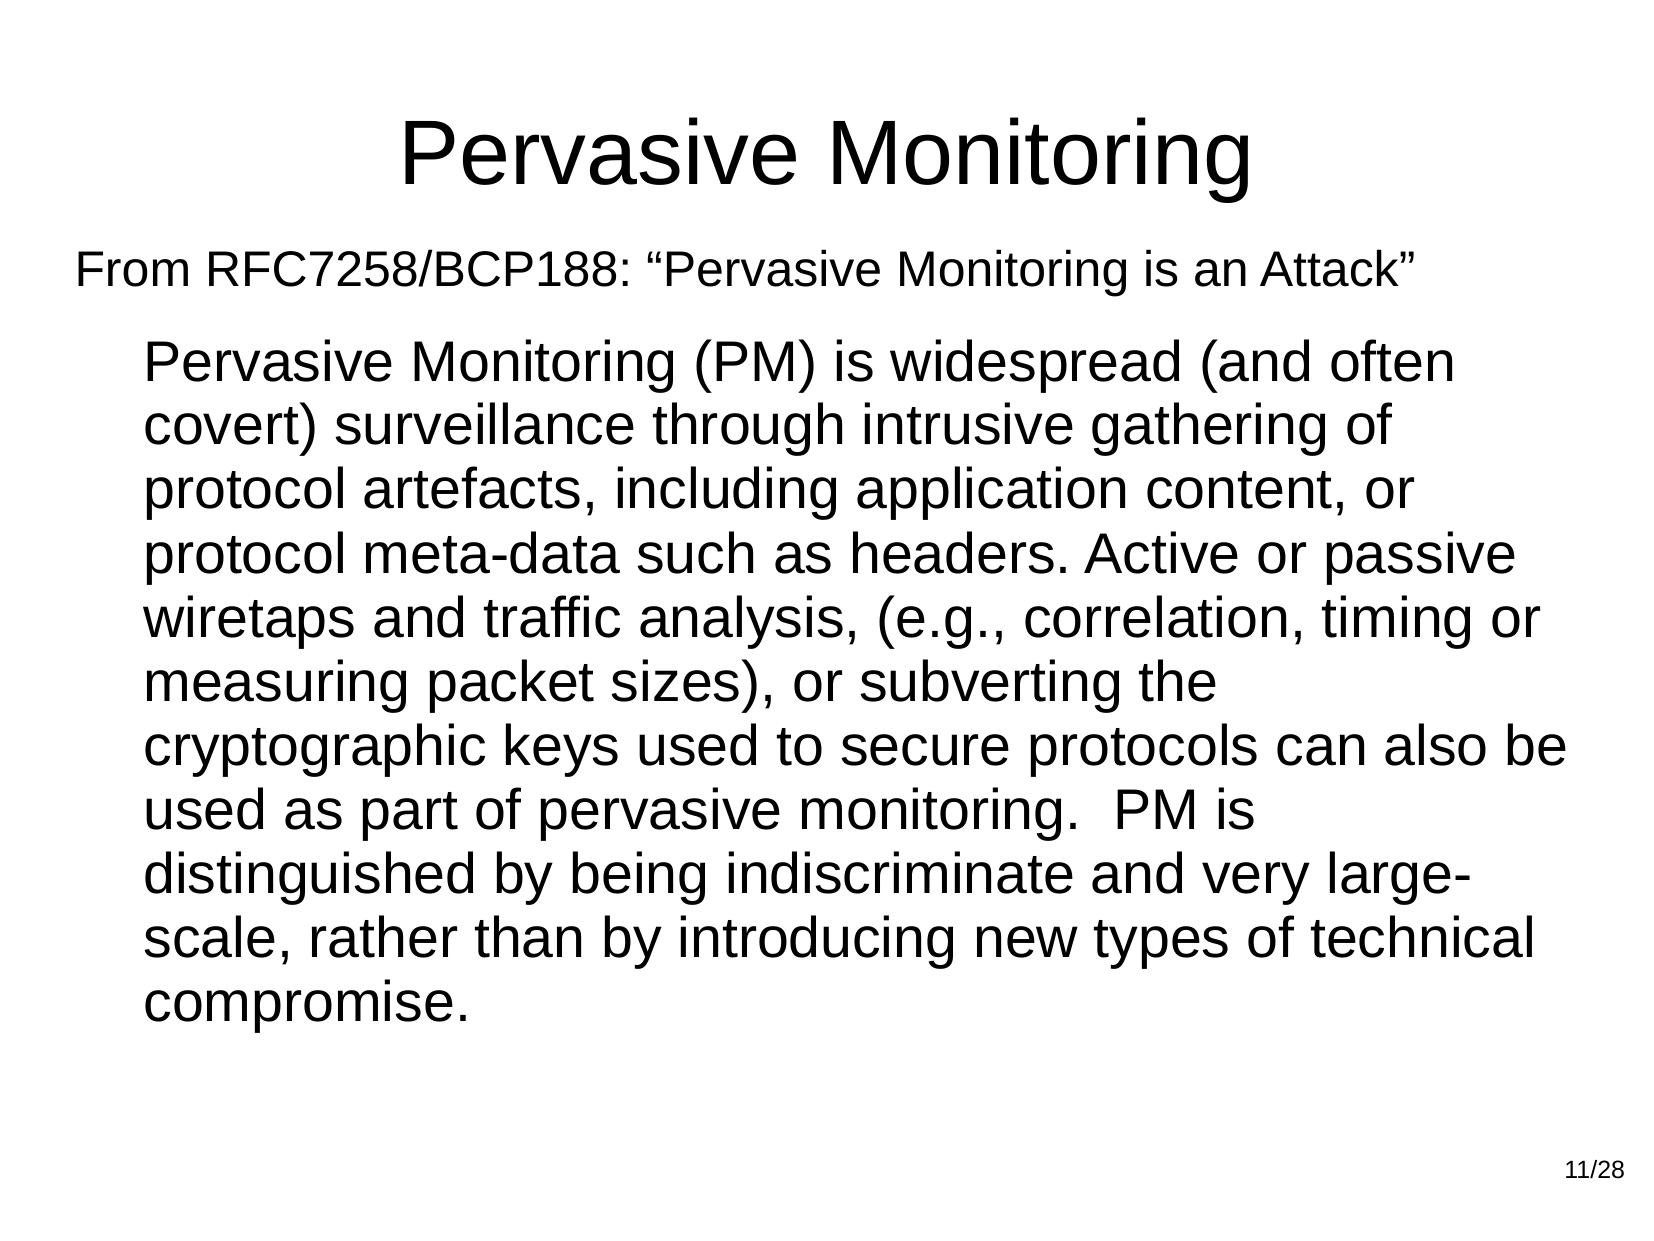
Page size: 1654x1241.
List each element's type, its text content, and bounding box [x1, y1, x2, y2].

list Pervasive Monitoring (PM) is widespread (and often covert) surveillance through intrusive gathering of protocol artefacts, including application content, or protocol meta-data such as headers. Active or passive wiretaps and traffic analysis, (e.g., correlation, timing or measuring packet sizes), or subverting the cryptographic keys used to secure protocols can also be used as part of pervasive monitoring. PM is distinguished by being indiscriminate and very large-scale, rather than by introducing new types of technical compromise. [82, 329, 1571, 1049]
text_box From RFC7258/BCP188: “Pervasive Monitoring is an Attack” [59, 234, 1432, 306]
title Pervasive Monitoring [82, 49, 1571, 257]
